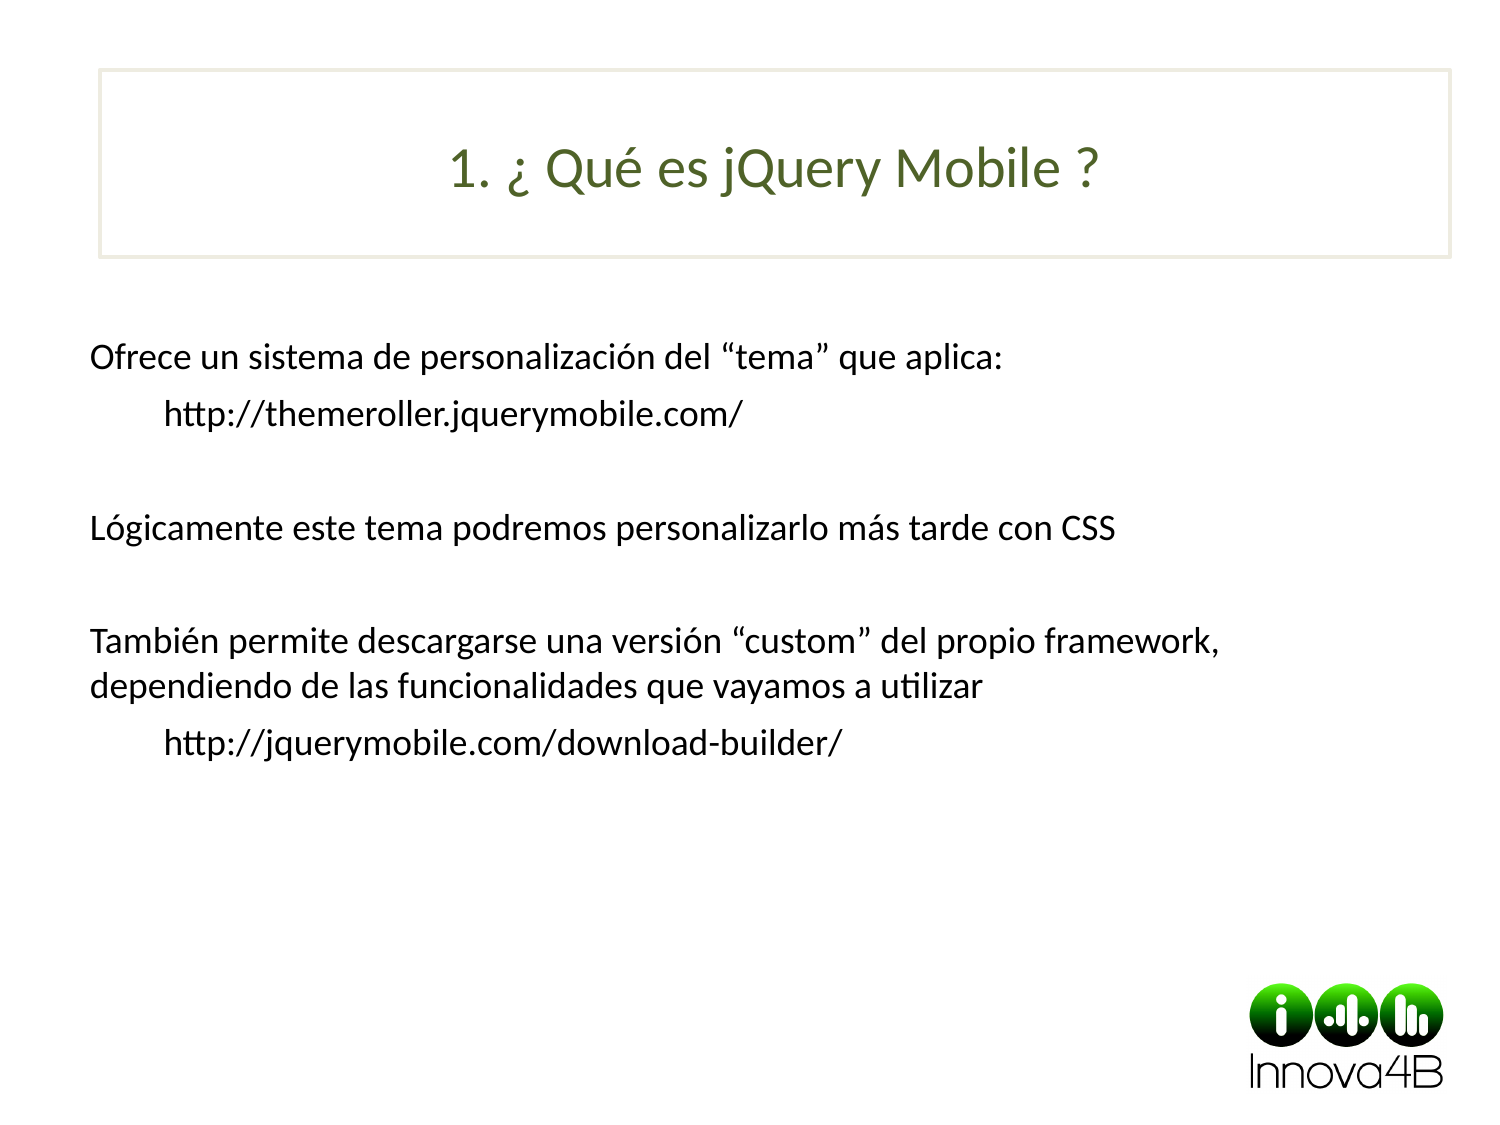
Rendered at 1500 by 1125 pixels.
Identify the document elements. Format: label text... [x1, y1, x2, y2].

text_box 1. ¿ Qué es jQuery Mobile ? [99, 70, 1450, 258]
text_box Ofrece un sistema de personalización del “tema” que aplica: http://themeroller.jquerymobile.com/ Lógicamente este tema podremos personalizarlo más tarde con CSS También permite descargarse una versión “custom” del propio framework, dependiendo de las funcionalidades que vayamos a utilizar http://jquerymobile.com/download-builder/ [74, 324, 1425, 1005]
picture [1246, 975, 1447, 1094]
